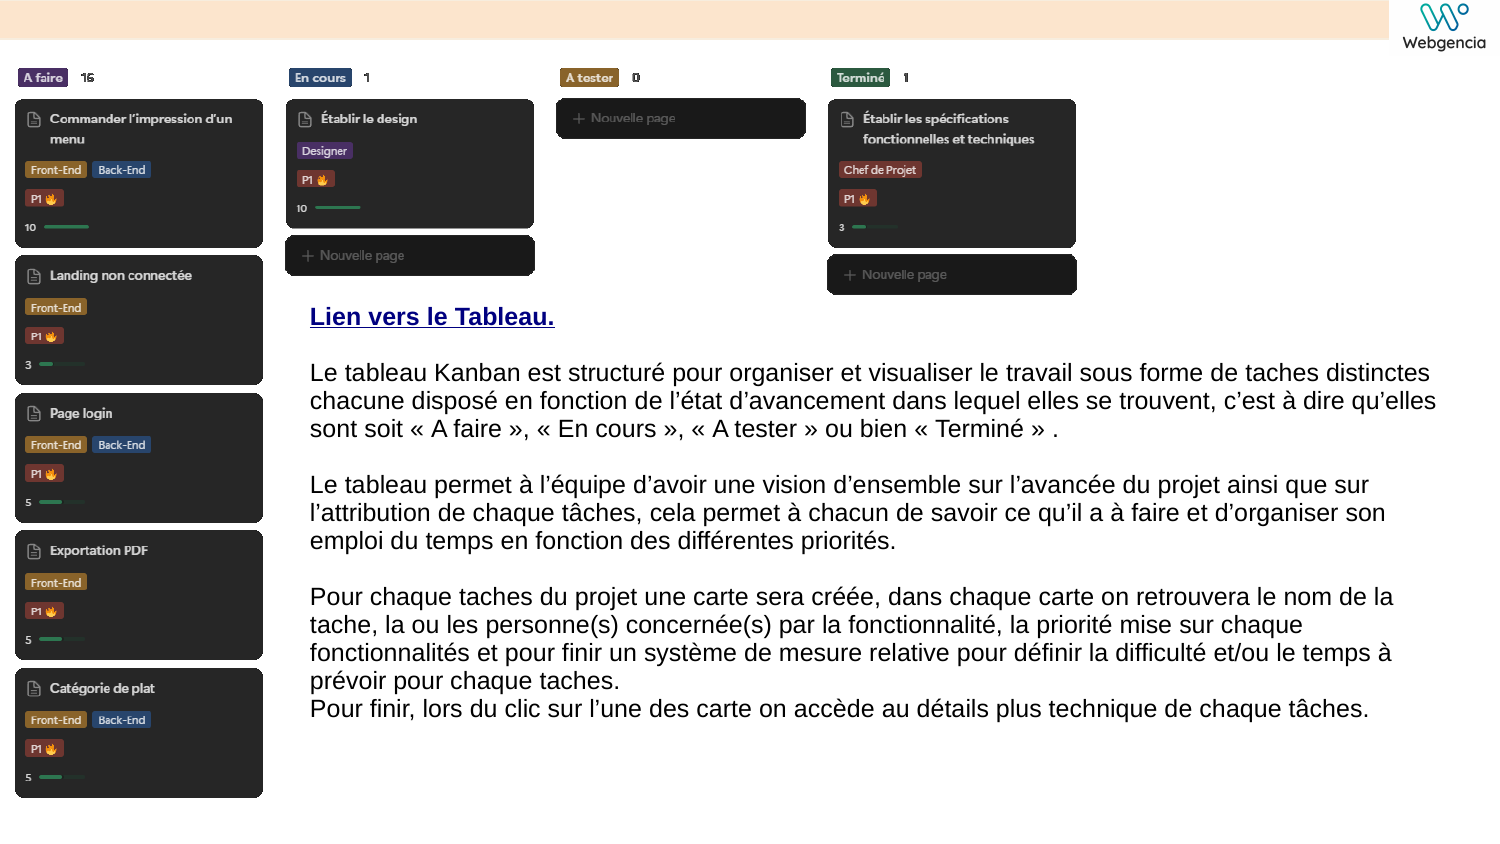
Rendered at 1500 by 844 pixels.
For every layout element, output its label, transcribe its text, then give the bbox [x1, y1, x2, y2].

picture [4, 58, 1093, 802]
picture [1389, 0, 1500, 56]
text_box Lien vers le Tableau. Le tableau Kanban est structuré pour organiser et visualiser le travail sous forme de taches distinctes chacune disposé en fonction de l’état d’avancement dans lequel elles se trouvent, c’est à dire qu’elles sont soit « A faire », « En cours », « A tester » ou bien « Terminé » . Le tableau permet à l’équipe d’avoir une vision d’ensemble sur l’avancée du projet ainsi que sur l’attribution de chaque tâches, cela permet à chacun de savoir ce qu’il a à faire et d’organiser son emploi du temps en fonction des différentes priorités. Pour chaque taches du projet une carte sera créée, dans chaque carte on retrouvera le nom de la tache, la ou les personne(s) concernée(s) par la fonctionnalité, la priorité mise sur chaque fonctionnalités et pour finir un système de mesure relative pour définir la difficulté et/ou le temps à prévoir pour chaque taches. Pour finir, lors du clic sur l’une des carte on accède au détails plus technique de chaque tâches. [295, 295, 1477, 798]
text_box [0, 0, 1389, 40]
